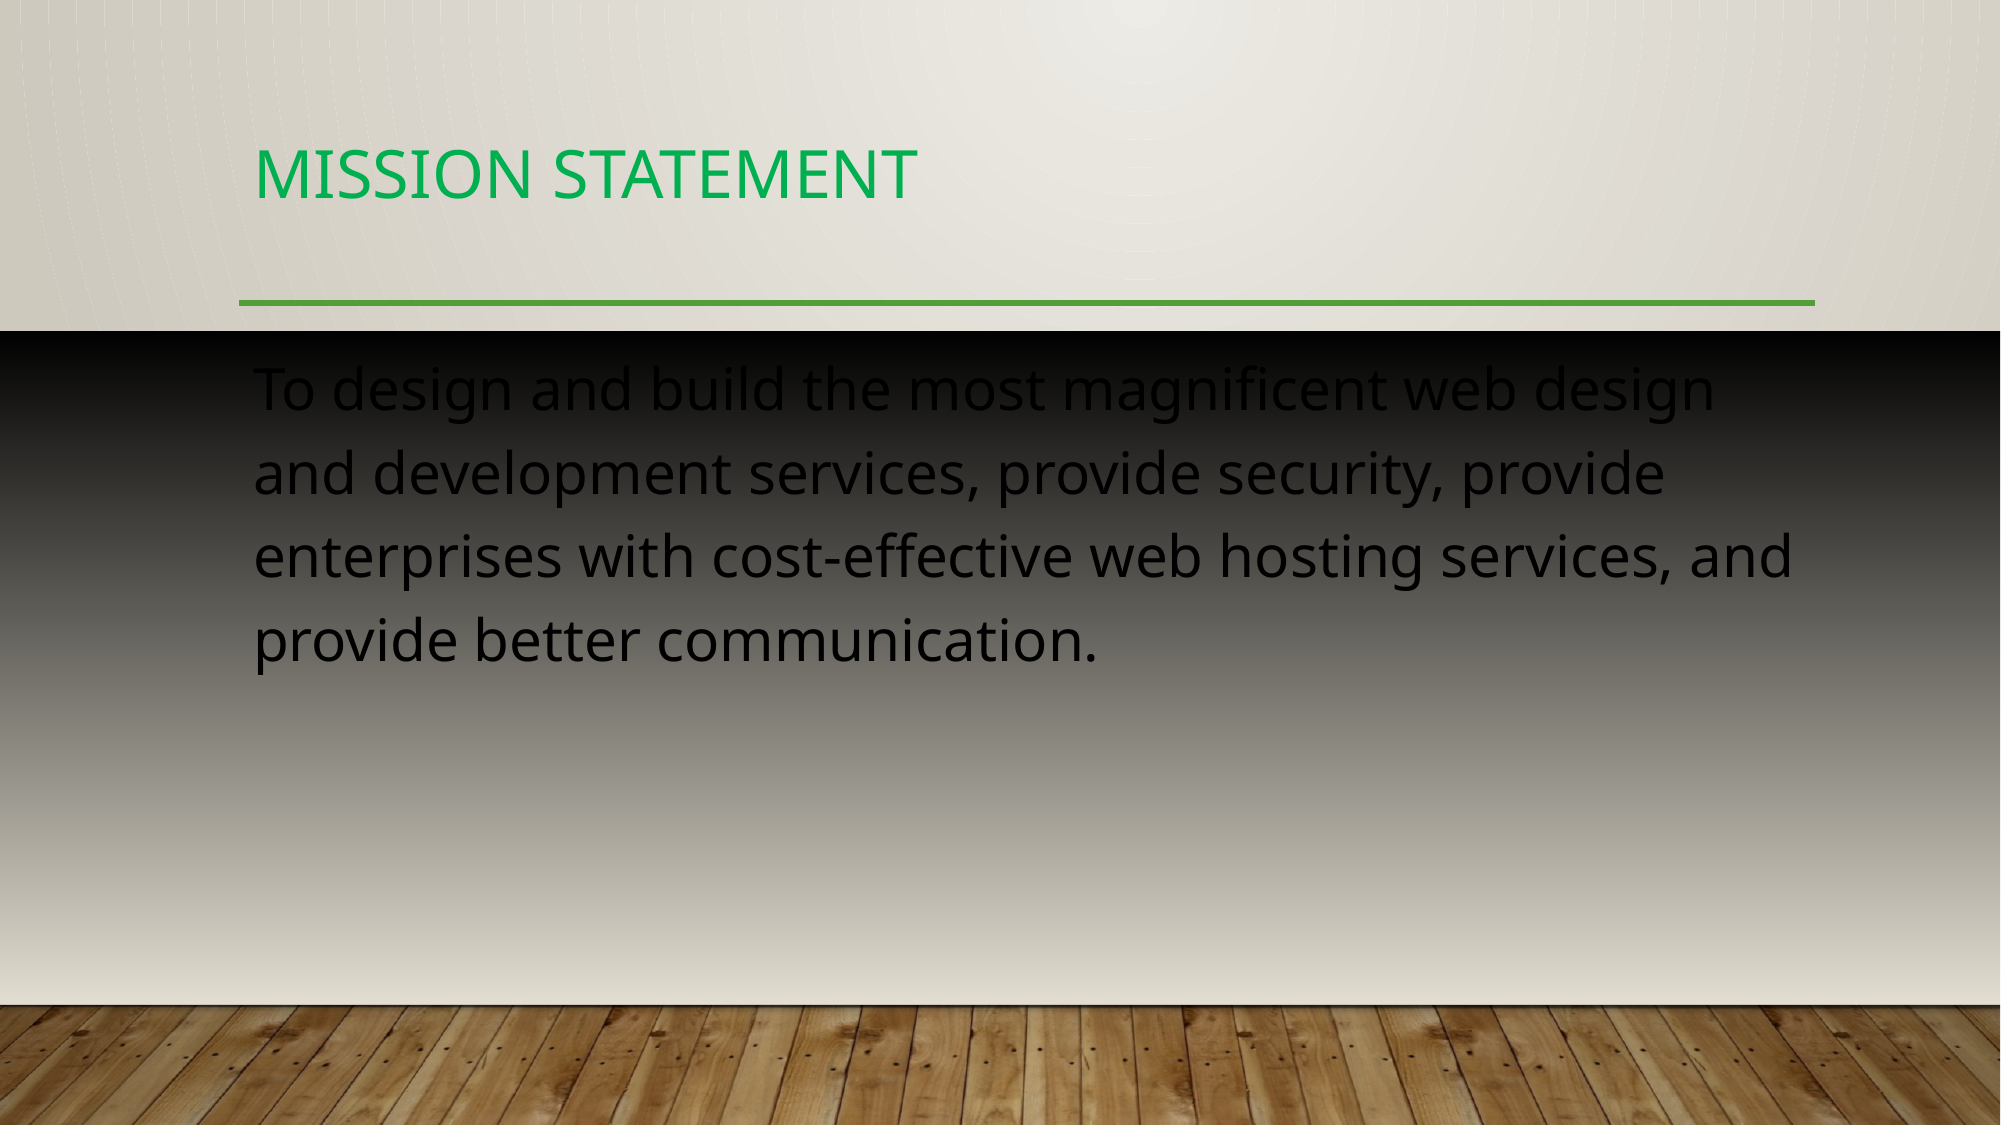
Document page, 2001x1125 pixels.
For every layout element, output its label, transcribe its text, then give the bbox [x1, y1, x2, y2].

list To design and build the most magnificent web design and development services, provide security, provide enterprises with cost-effective web hosting services, and provide better communication. [238, 330, 1814, 897]
title MISSION STATEMENT [238, 133, 1814, 305]
